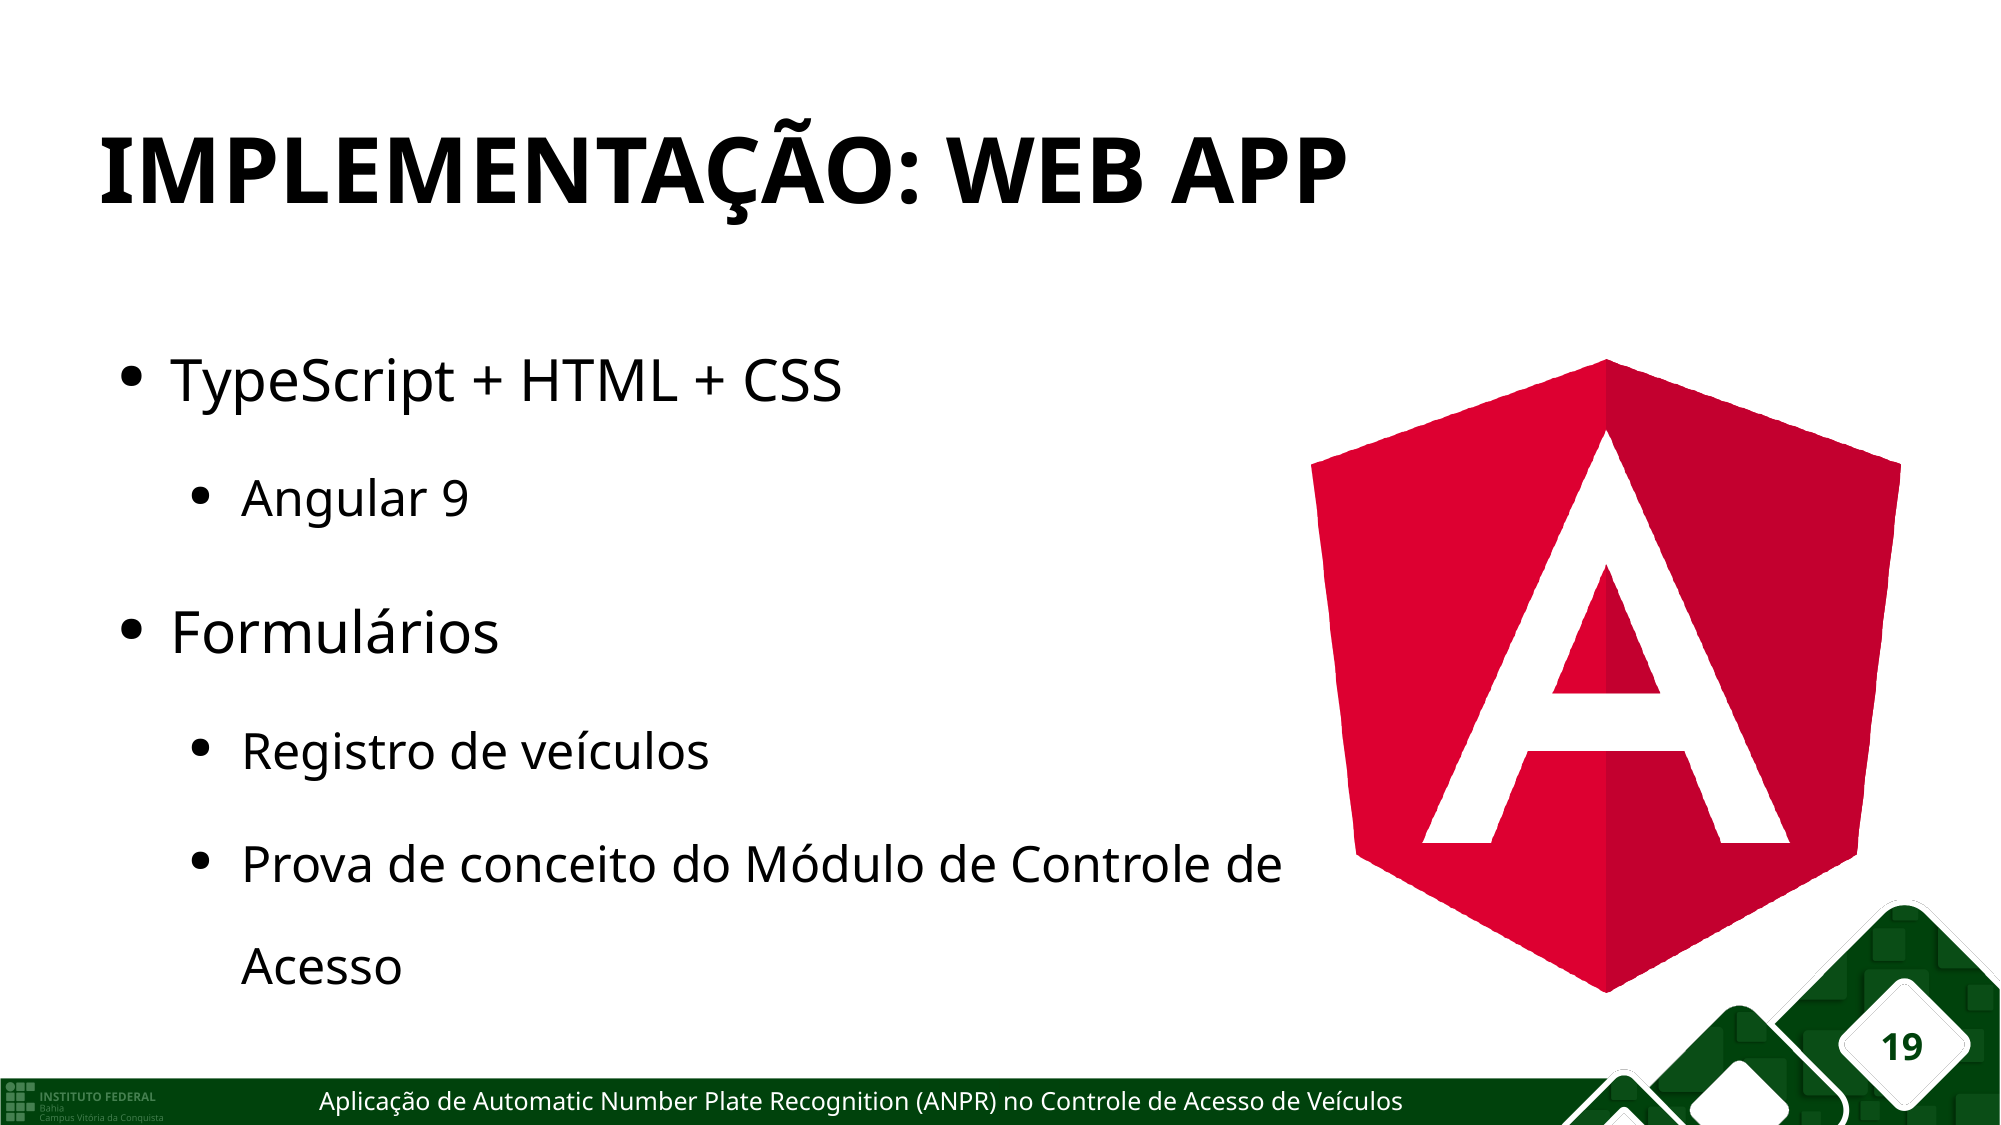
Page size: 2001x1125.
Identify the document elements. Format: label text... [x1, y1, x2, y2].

list TypeScript + HTML + CSS Angular 9 Formulários Registro de veículos Prova de conceito do Módulo de Controle de Acesso [99, 299, 1288, 1014]
picture [0, 359, 2000, 1125]
title IMPLEMENTAÇÃO: WEB APP [99, 59, 1900, 277]
